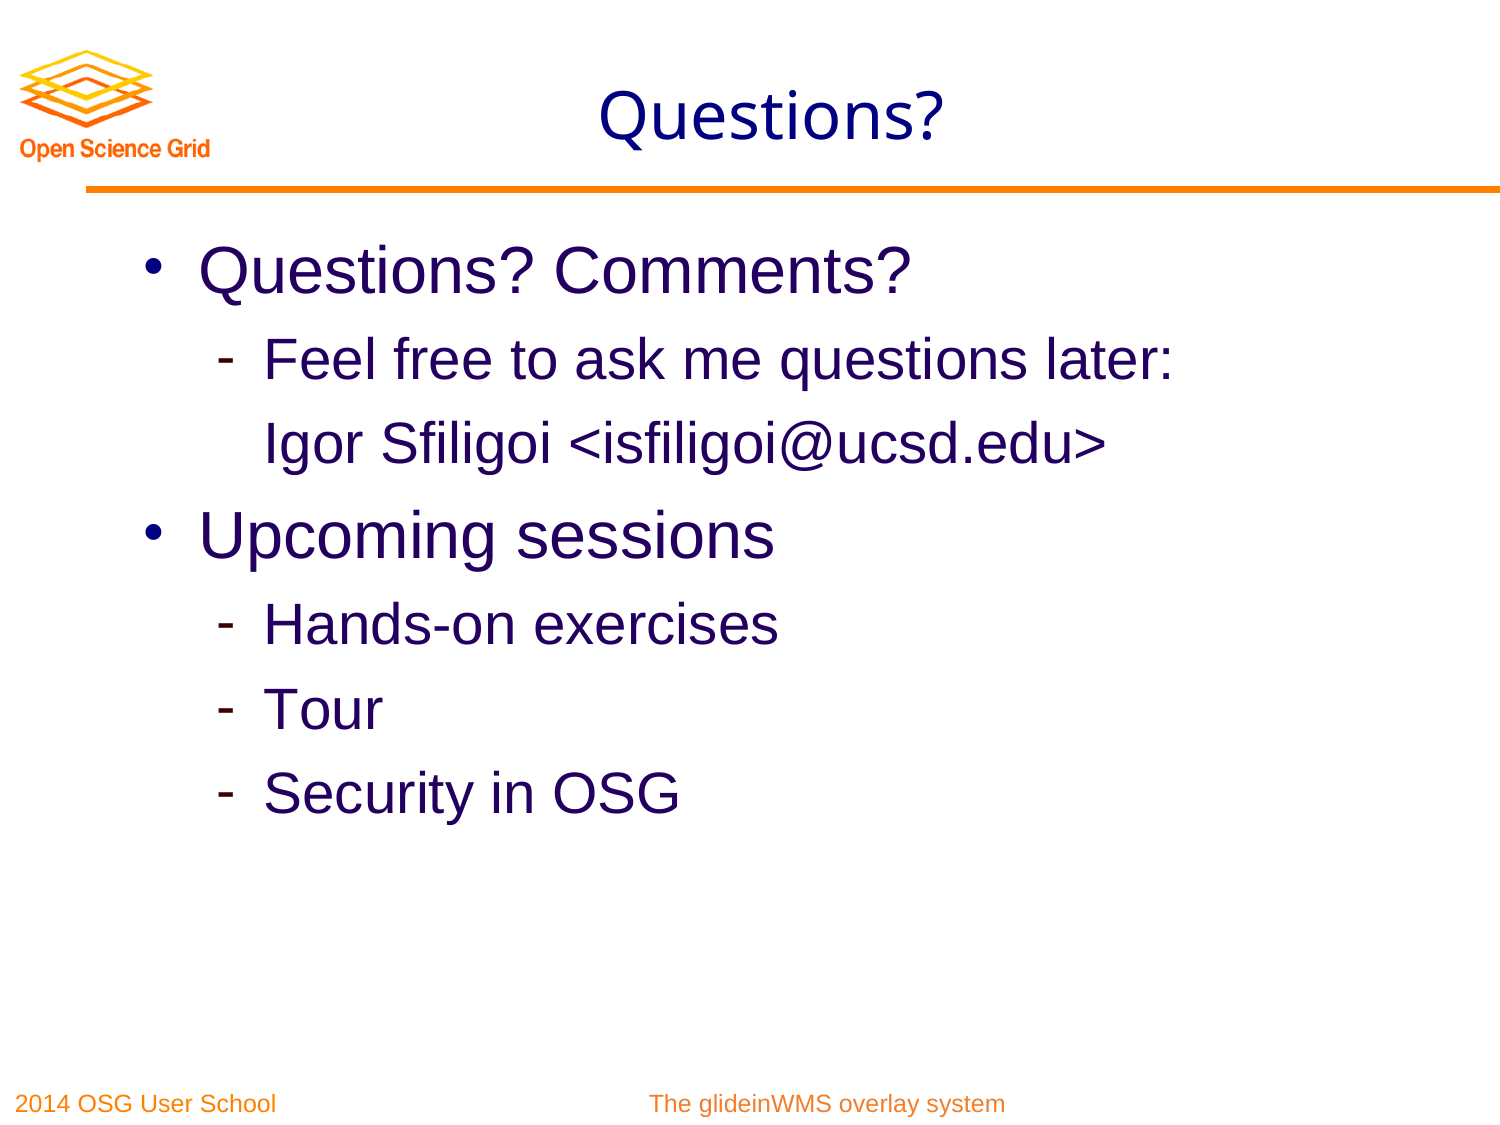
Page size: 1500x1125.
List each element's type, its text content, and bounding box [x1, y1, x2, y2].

title Questions? [201, 11, 1342, 214]
picture [0, 27, 201, 179]
list Questions? Comments? Feel free to ask me questions later: Igor Sfiligoi <isfiligoi@ucsd.edu> Upcoming sessions Hands-on exercises Tour Security in OSG [127, 218, 1403, 962]
